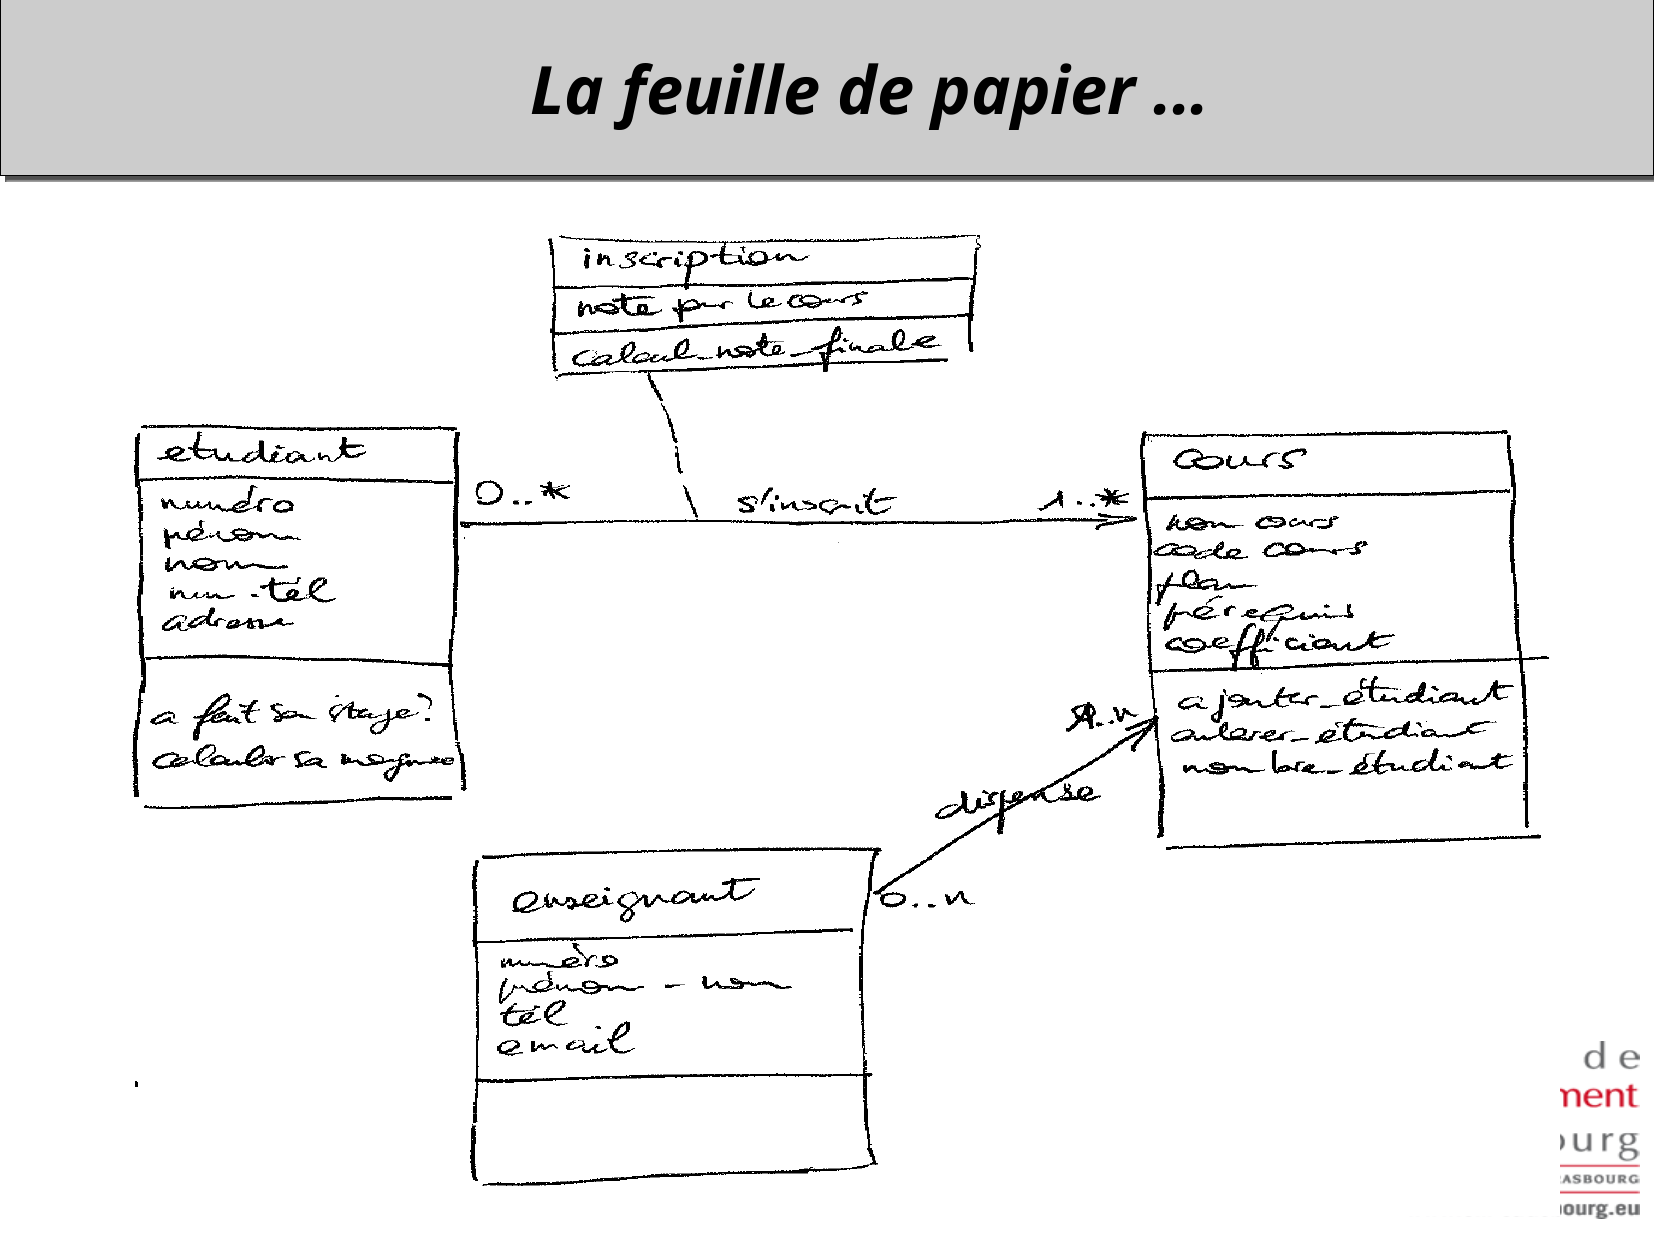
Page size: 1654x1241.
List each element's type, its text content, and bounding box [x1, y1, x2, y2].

picture [95, 230, 1640, 1219]
title La feuille de papier ... [164, 0, 1577, 178]
